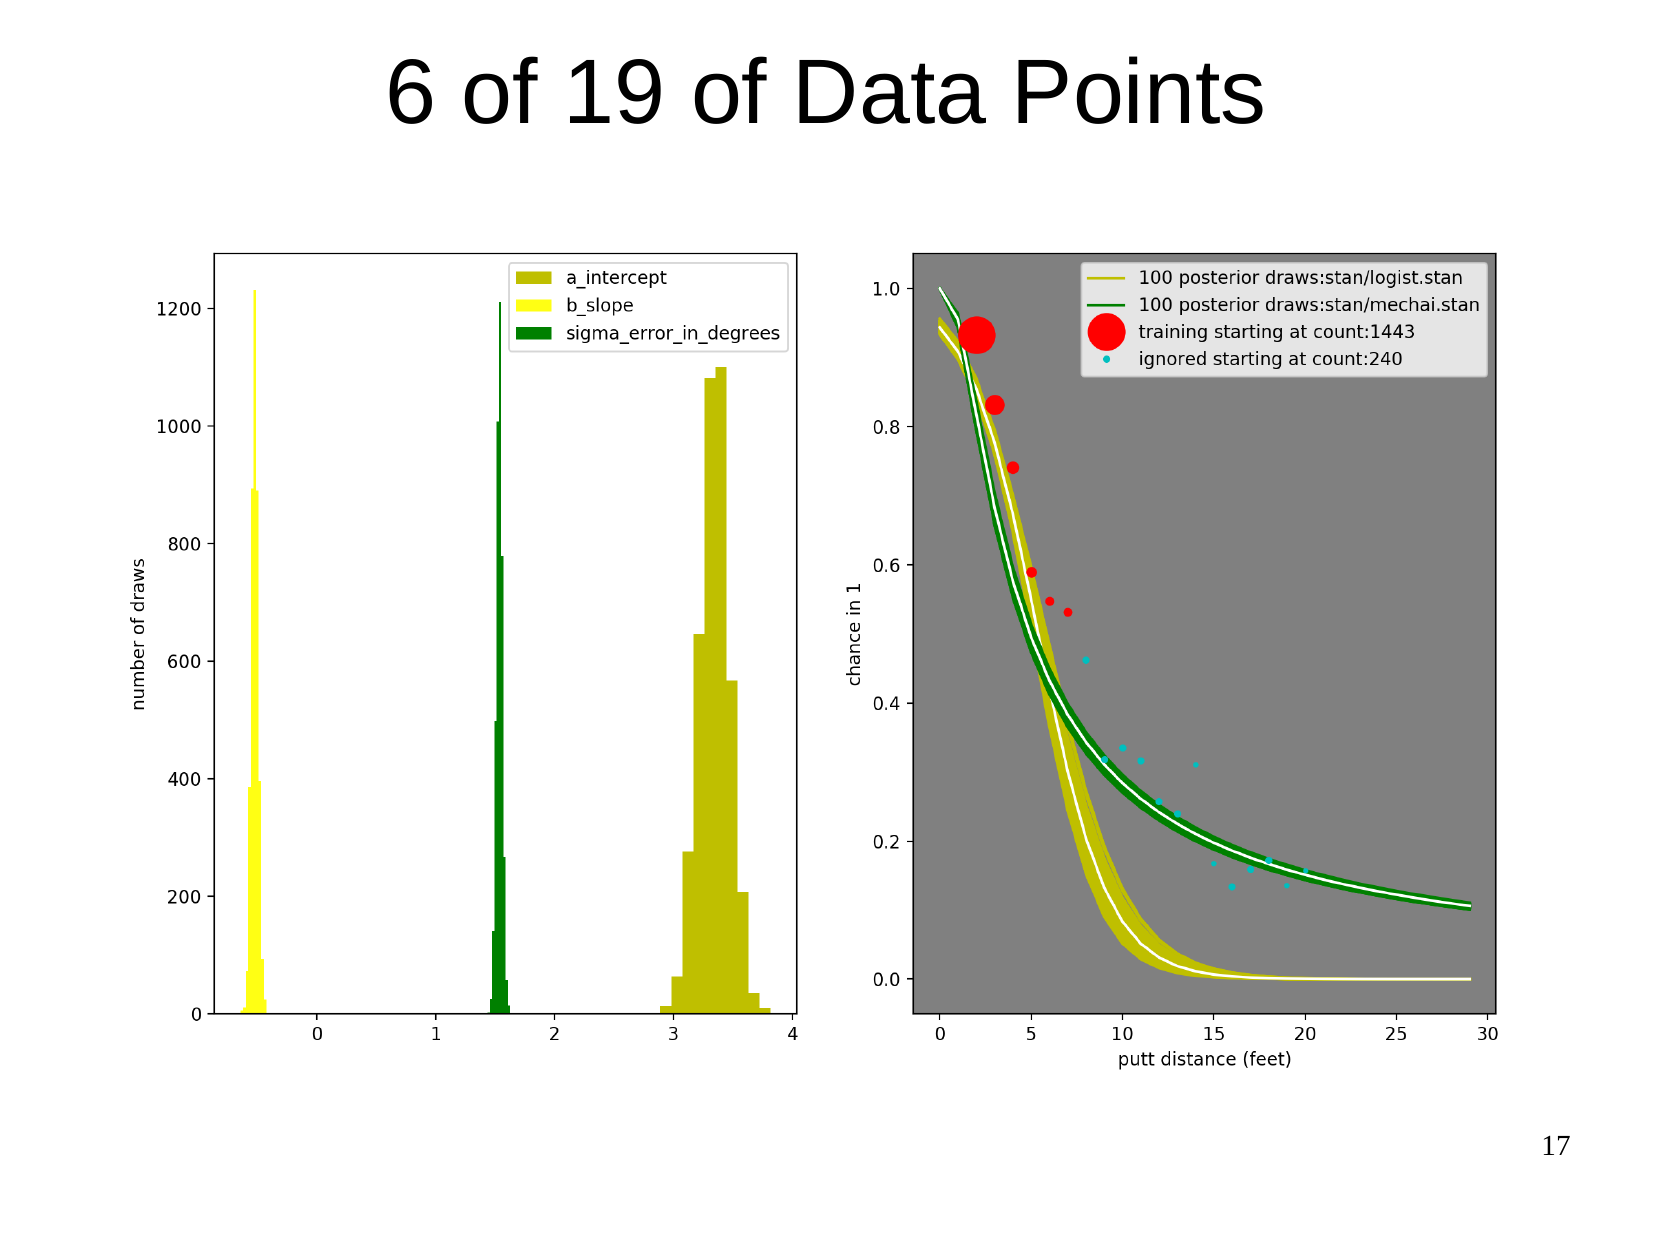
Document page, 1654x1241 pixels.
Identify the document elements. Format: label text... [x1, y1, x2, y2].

title 6 of 19 of Data Points [82, 40, 1571, 135]
picture [7, 135, 1654, 1122]
